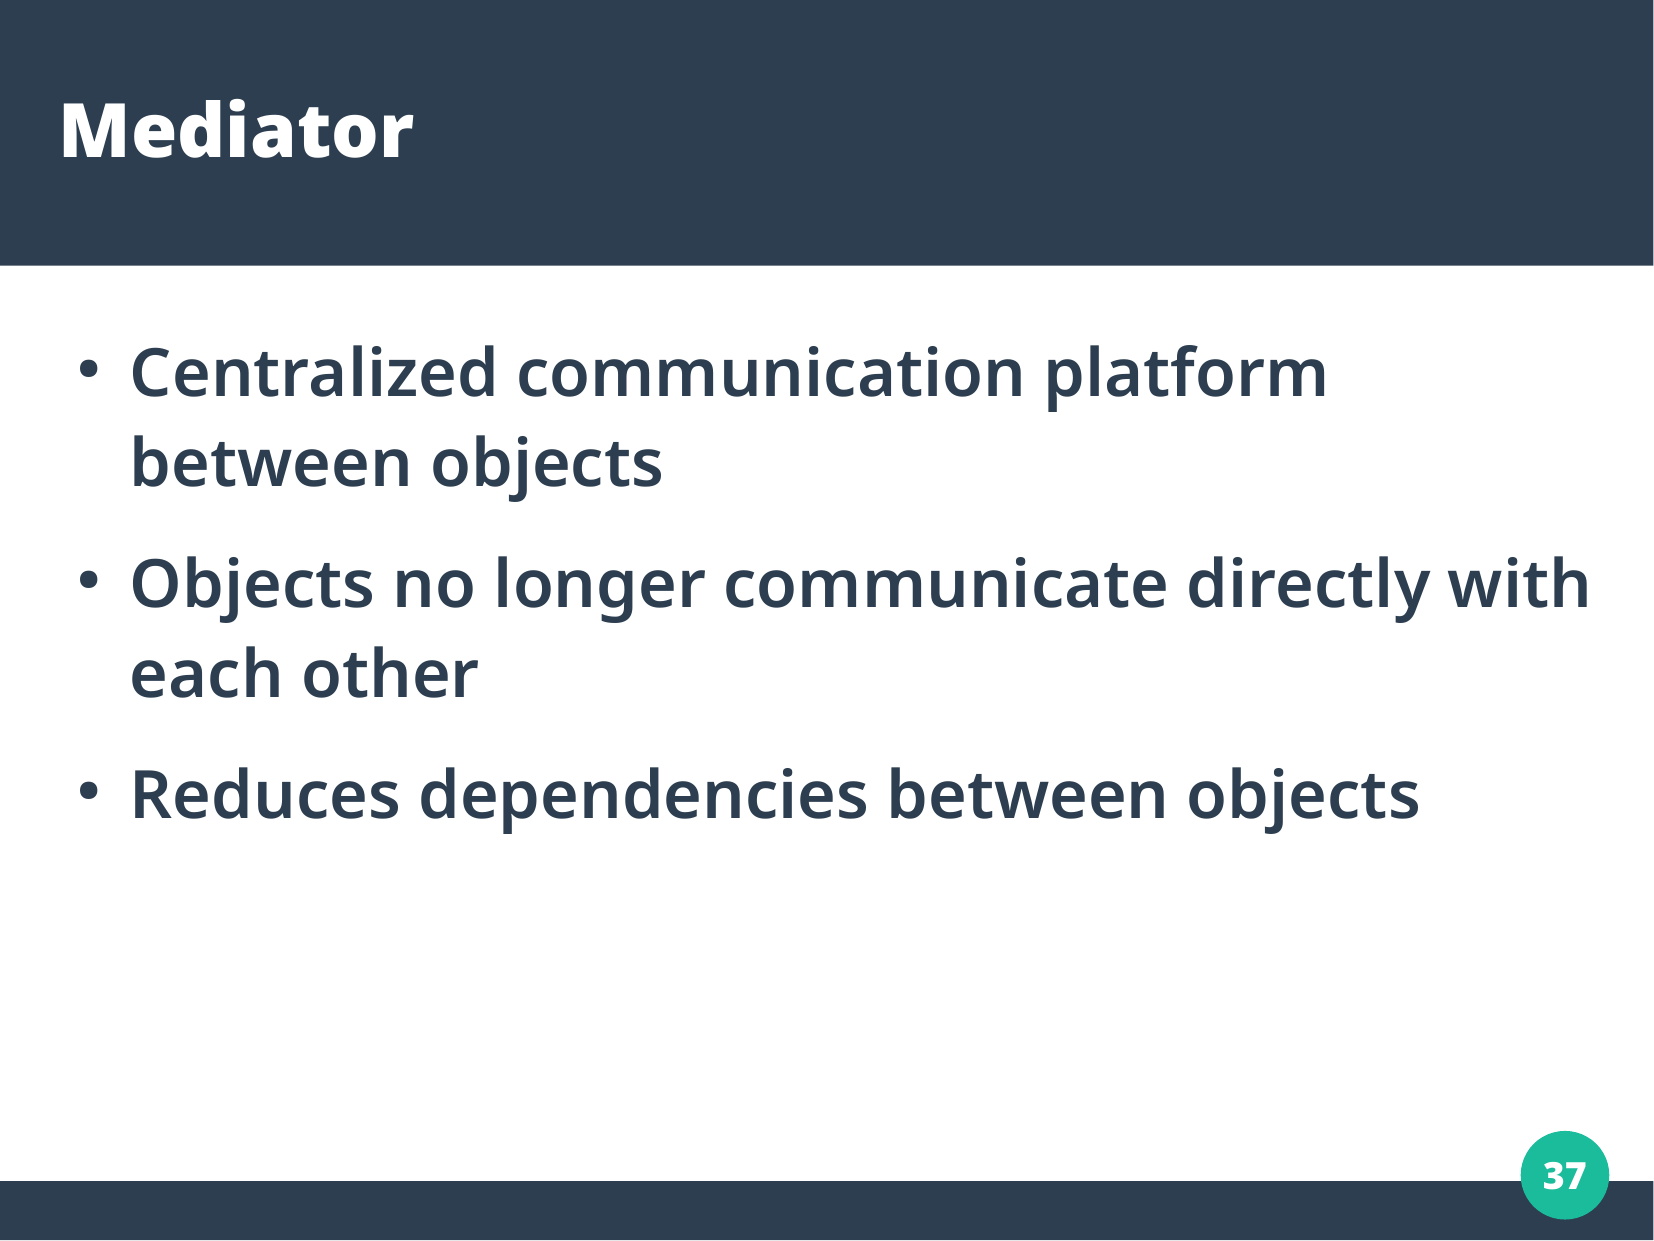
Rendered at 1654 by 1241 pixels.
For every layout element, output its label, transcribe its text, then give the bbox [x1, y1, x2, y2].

title Mediator [59, 49, 1595, 207]
list Centralized communication platform between objects Objects no longer communicate directly with each other Reduces dependencies between objects [59, 324, 1595, 1152]
